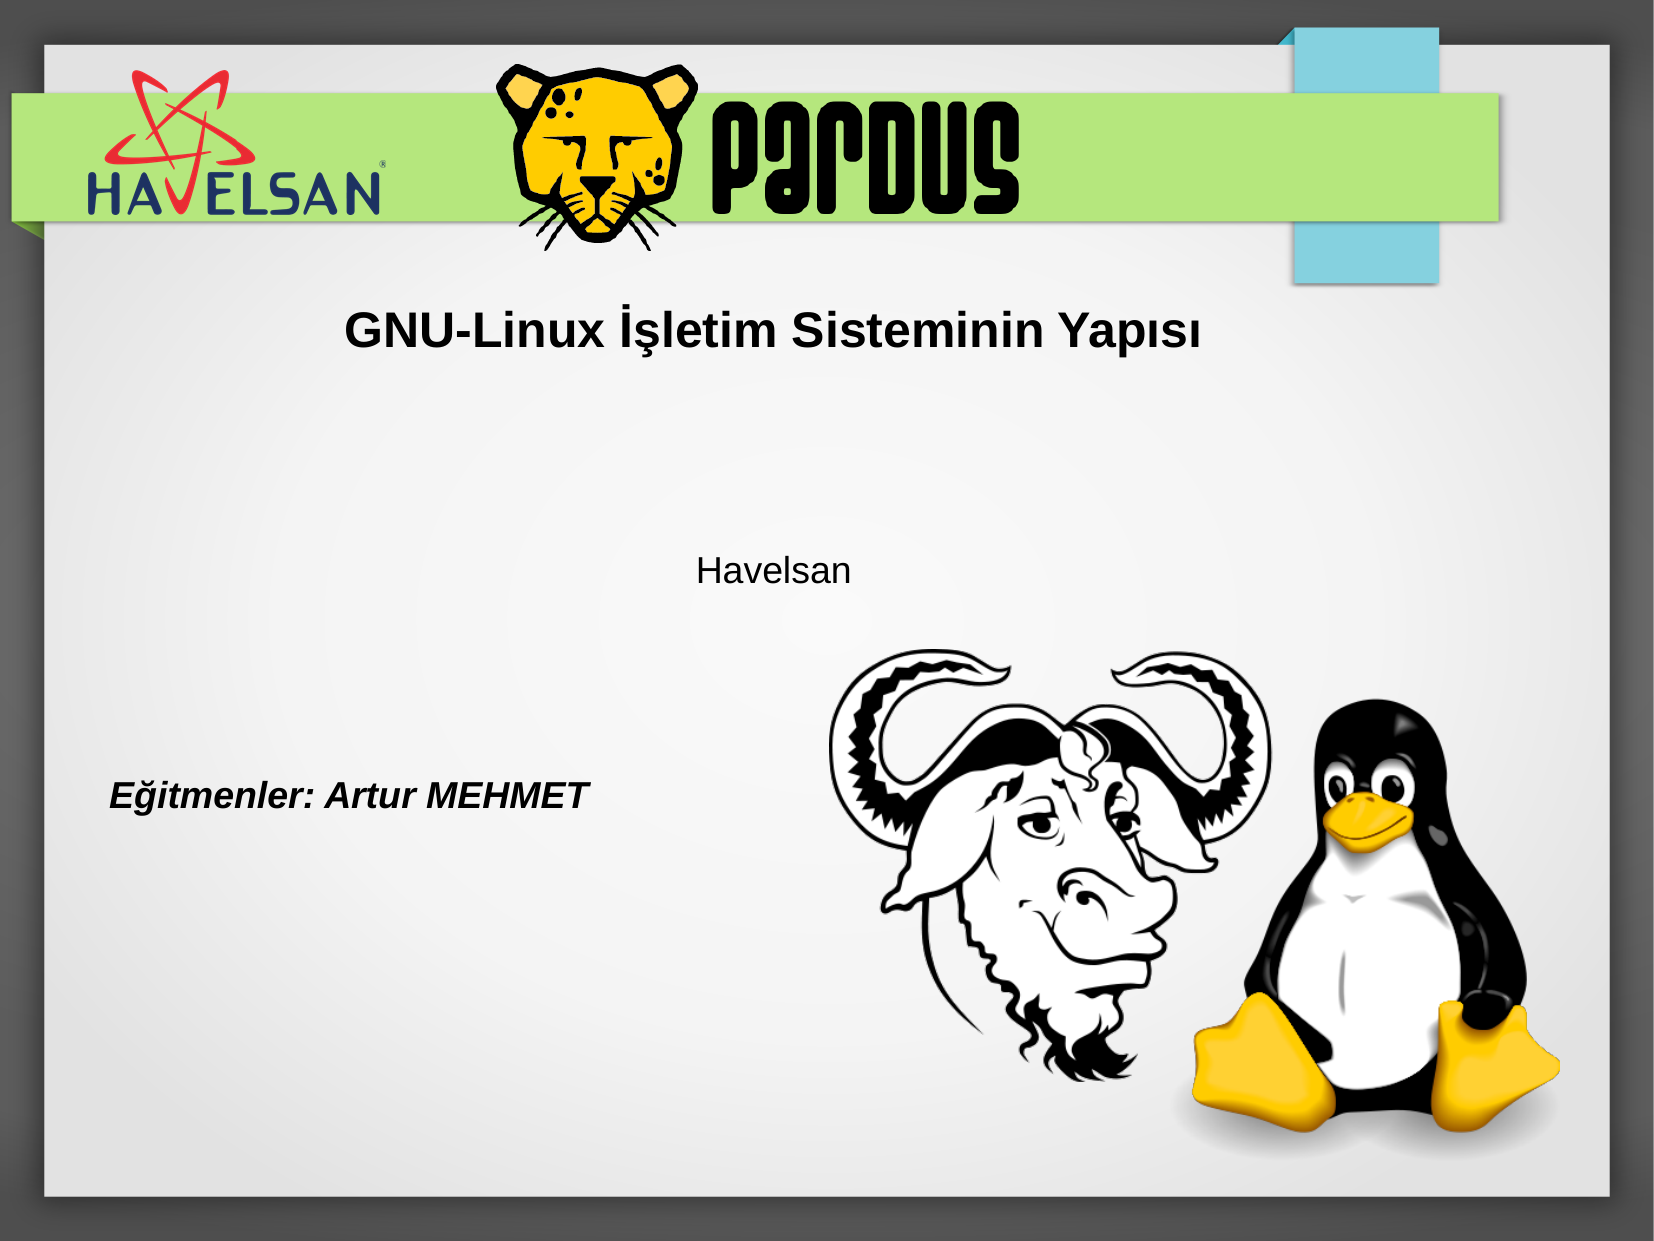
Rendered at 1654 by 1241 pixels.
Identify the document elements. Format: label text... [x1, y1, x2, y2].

text_box Eğitmenler: Artur MEHMET [94, 767, 1087, 1241]
picture [0, 0, 1654, 1241]
text_box GNU-Linux İşletim Sisteminin Yapısı [100, 295, 1447, 478]
text_box Havelsan [307, 507, 1241, 676]
